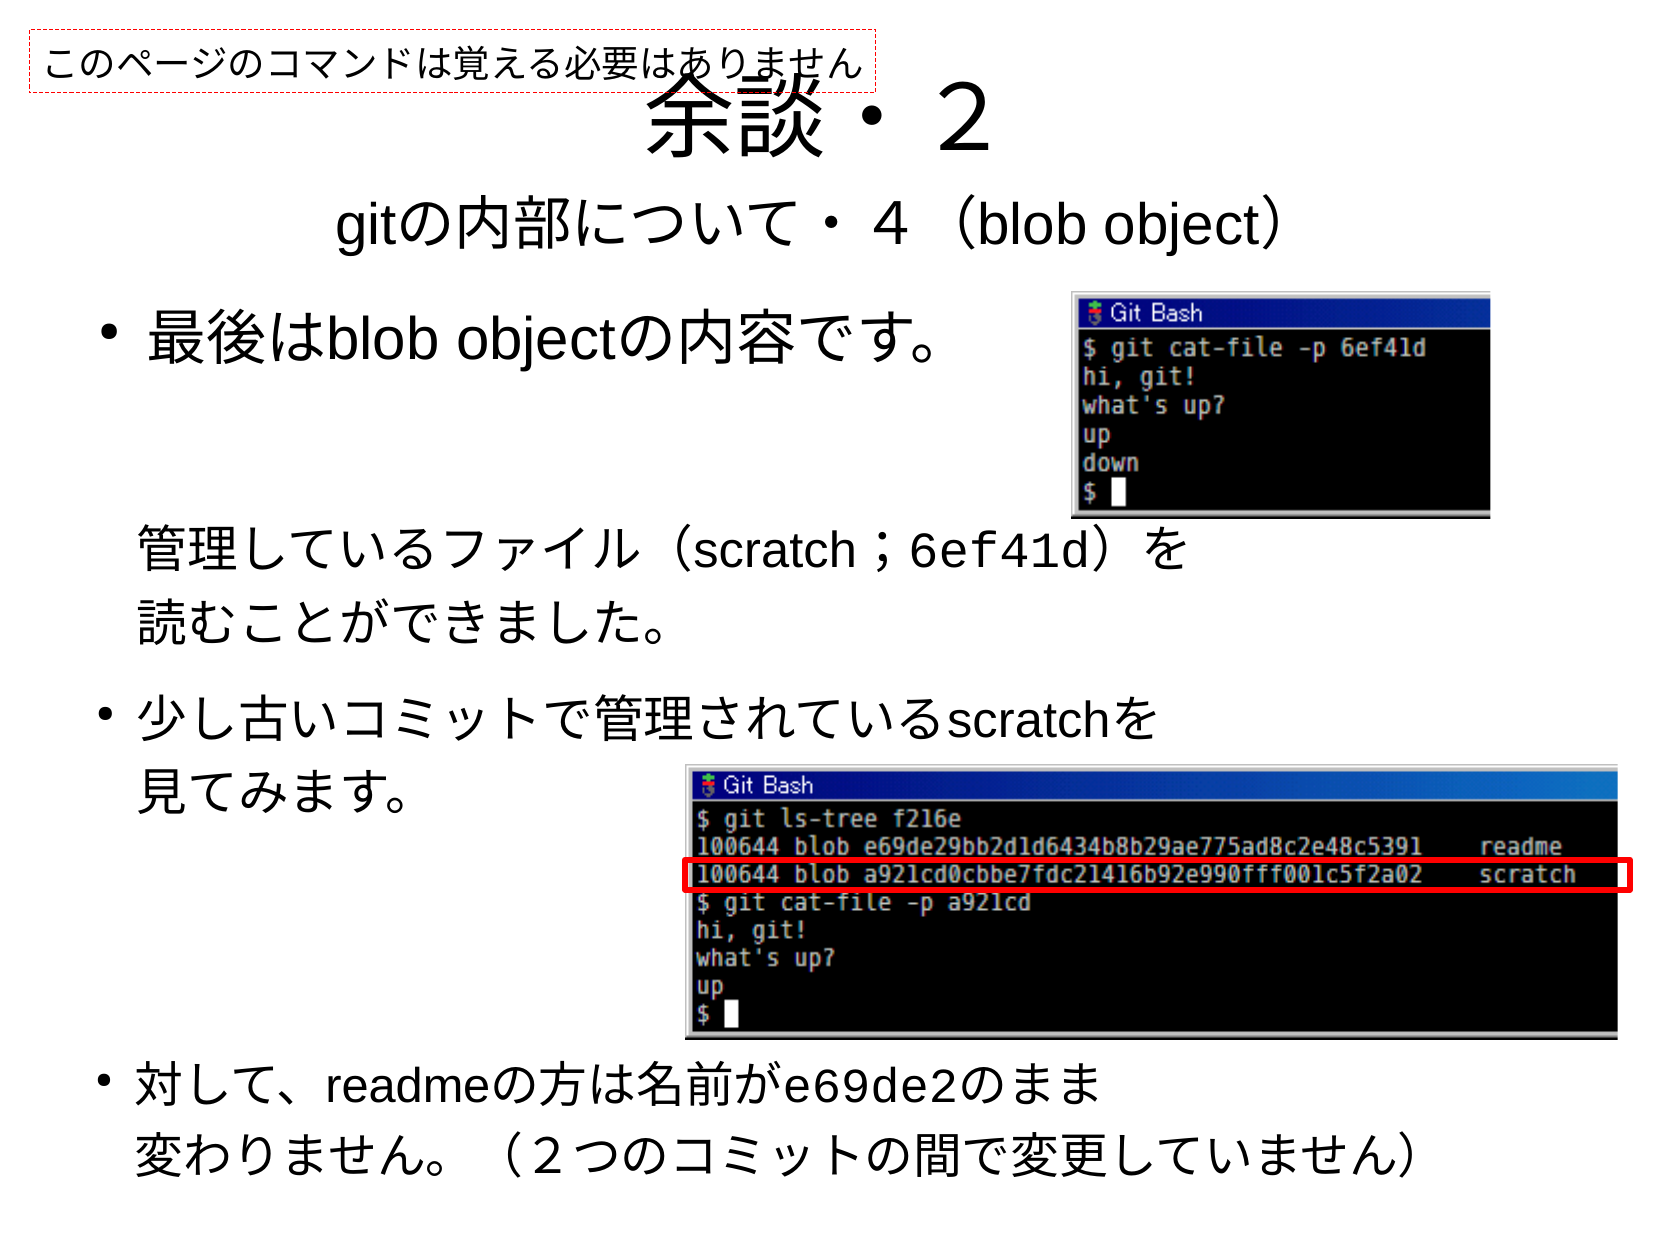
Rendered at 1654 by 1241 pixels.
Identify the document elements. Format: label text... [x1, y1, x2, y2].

picture [685, 893, 1618, 1040]
picture [685, 764, 1618, 857]
list 最後はblob objectの内容です。 [82, 290, 1538, 378]
list 管理しているファイル（scratch；6ef41d）を 読むことができました。 少し古いコミットで管理されているscratchを 見てみます。 [82, 508, 1538, 827]
picture [1071, 291, 1491, 508]
text_box このページのコマンドは覚える必要はありません [29, 29, 810, 76]
picture [688, 863, 1618, 887]
title 余談・２ gitの内部について・４（blob object） [82, 49, 1571, 257]
list 対して、readmeの方は名前がe69de2のまま 変わりません。（２つのコミットの間で変更していません） [82, 1046, 1538, 1235]
